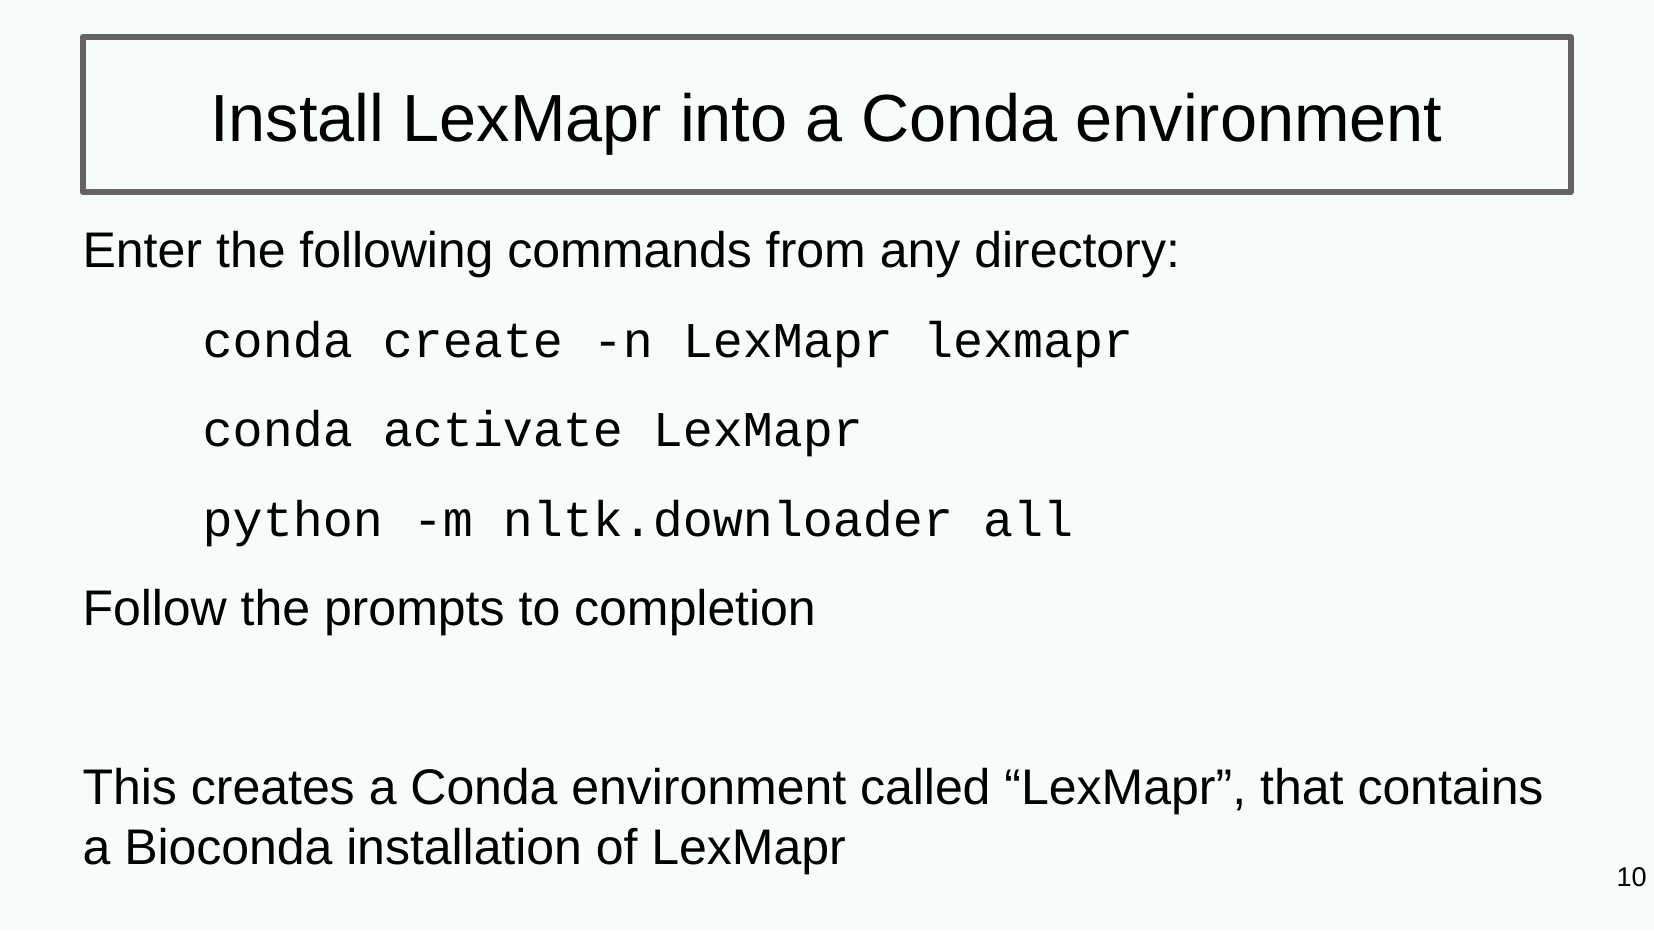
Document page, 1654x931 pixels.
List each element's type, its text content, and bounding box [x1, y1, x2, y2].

slide_number <number> [1547, 859, 1647, 931]
text_box Enter the following commands from any directory: conda create -n LexMapr lexmapr conda activate LexMapr python -m nltk.downloader all Follow the prompts to completion This creates a Conda environment called “LexMapr”, that contains a Bioconda installation of LexMapr [82, 217, 1571, 757]
text_box Install LexMapr into a Conda environment [82, 37, 1571, 193]
